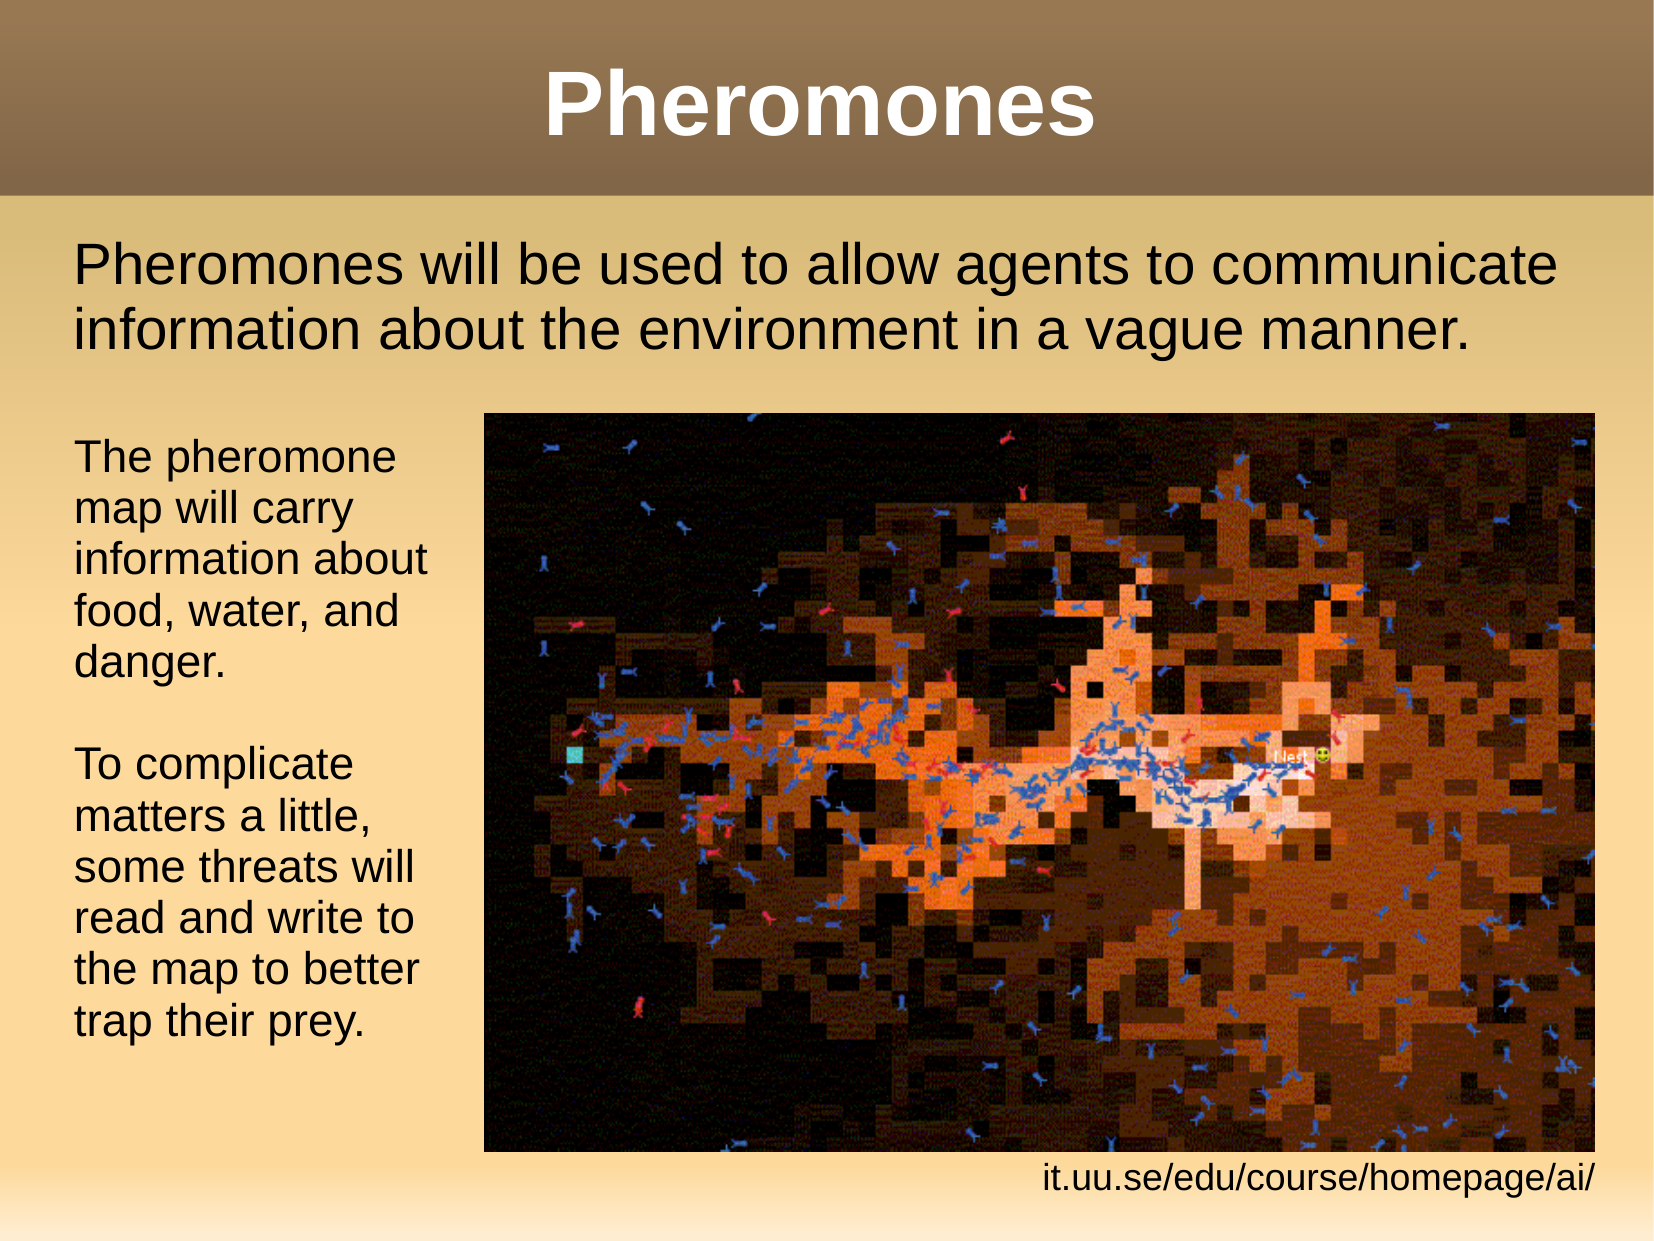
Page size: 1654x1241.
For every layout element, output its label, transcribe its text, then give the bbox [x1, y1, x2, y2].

text_box The pheromone map will carry information about food, water, and danger. To complicate matters a little, some threats will read and write to the map to better trap their prey. [59, 423, 443, 1123]
title Pheromones [76, 7, 1565, 200]
text_box it.uu.se/edu/course/homepage/ai/ [1027, 1149, 1619, 1211]
text_box Pheromones will be used to allow agents to communicate information about the environment in a vague manner. [59, 224, 1595, 384]
picture [0, 0, 1654, 1241]
